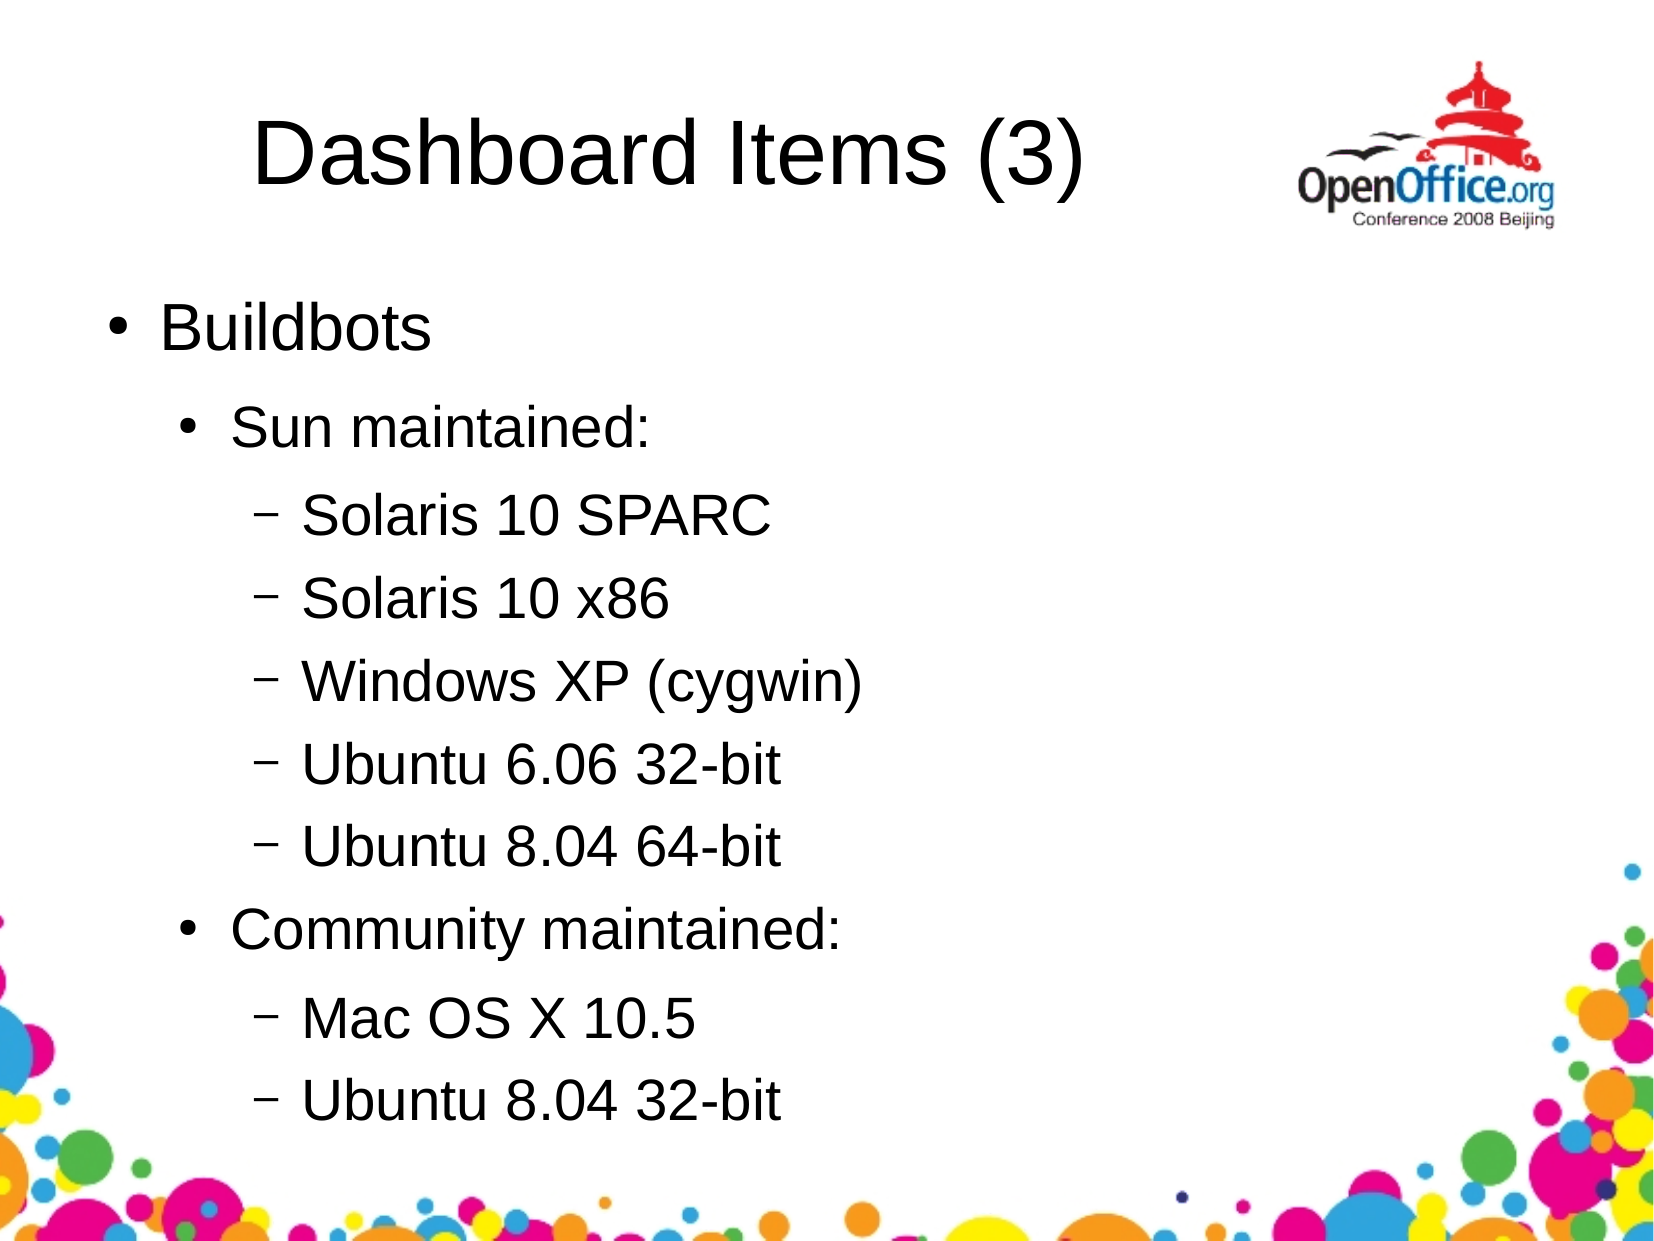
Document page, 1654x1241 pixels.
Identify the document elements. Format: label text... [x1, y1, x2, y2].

picture [1285, 51, 1569, 250]
list Buildbots Sun maintained: Solaris 10 SPARC Solaris 10 x86 Windows XP (cygwin) Ubuntu 6.06 32-bit Ubuntu 8.04 64-bit Community maintained: Mac OS X 10.5 Ubuntu 8.04 32-bit [88, 290, 1577, 1132]
picture [0, 810, 1654, 1241]
title Dashboard Items (3) [82, 49, 1258, 257]
